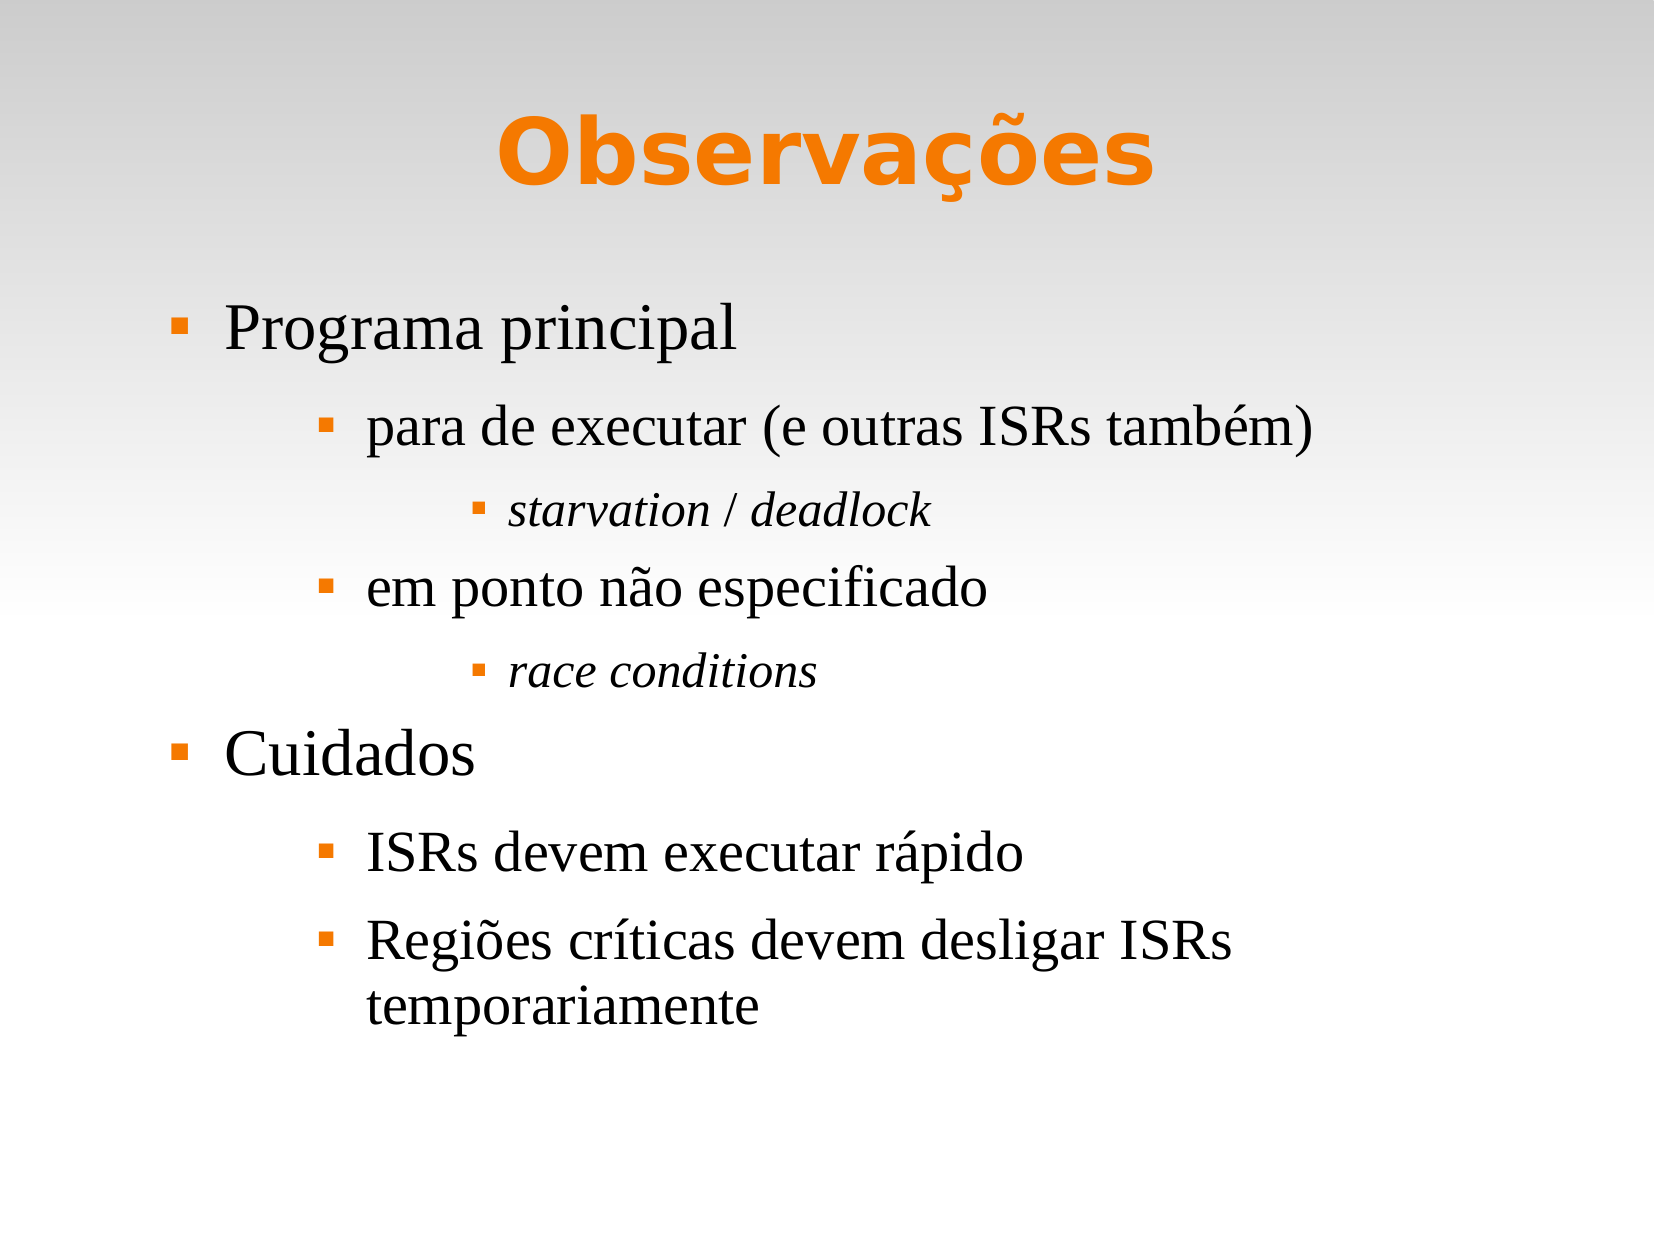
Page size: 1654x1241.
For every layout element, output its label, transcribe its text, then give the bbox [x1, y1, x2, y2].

list Programa principal para de executar (e outras ISRs também) starvation / deadlock em ponto não especificado race conditions Cuidados ISRs devem executar rápido Regiões críticas devem desligar ISRs temporariamente [82, 290, 1571, 1158]
title Observações [82, 49, 1571, 257]
